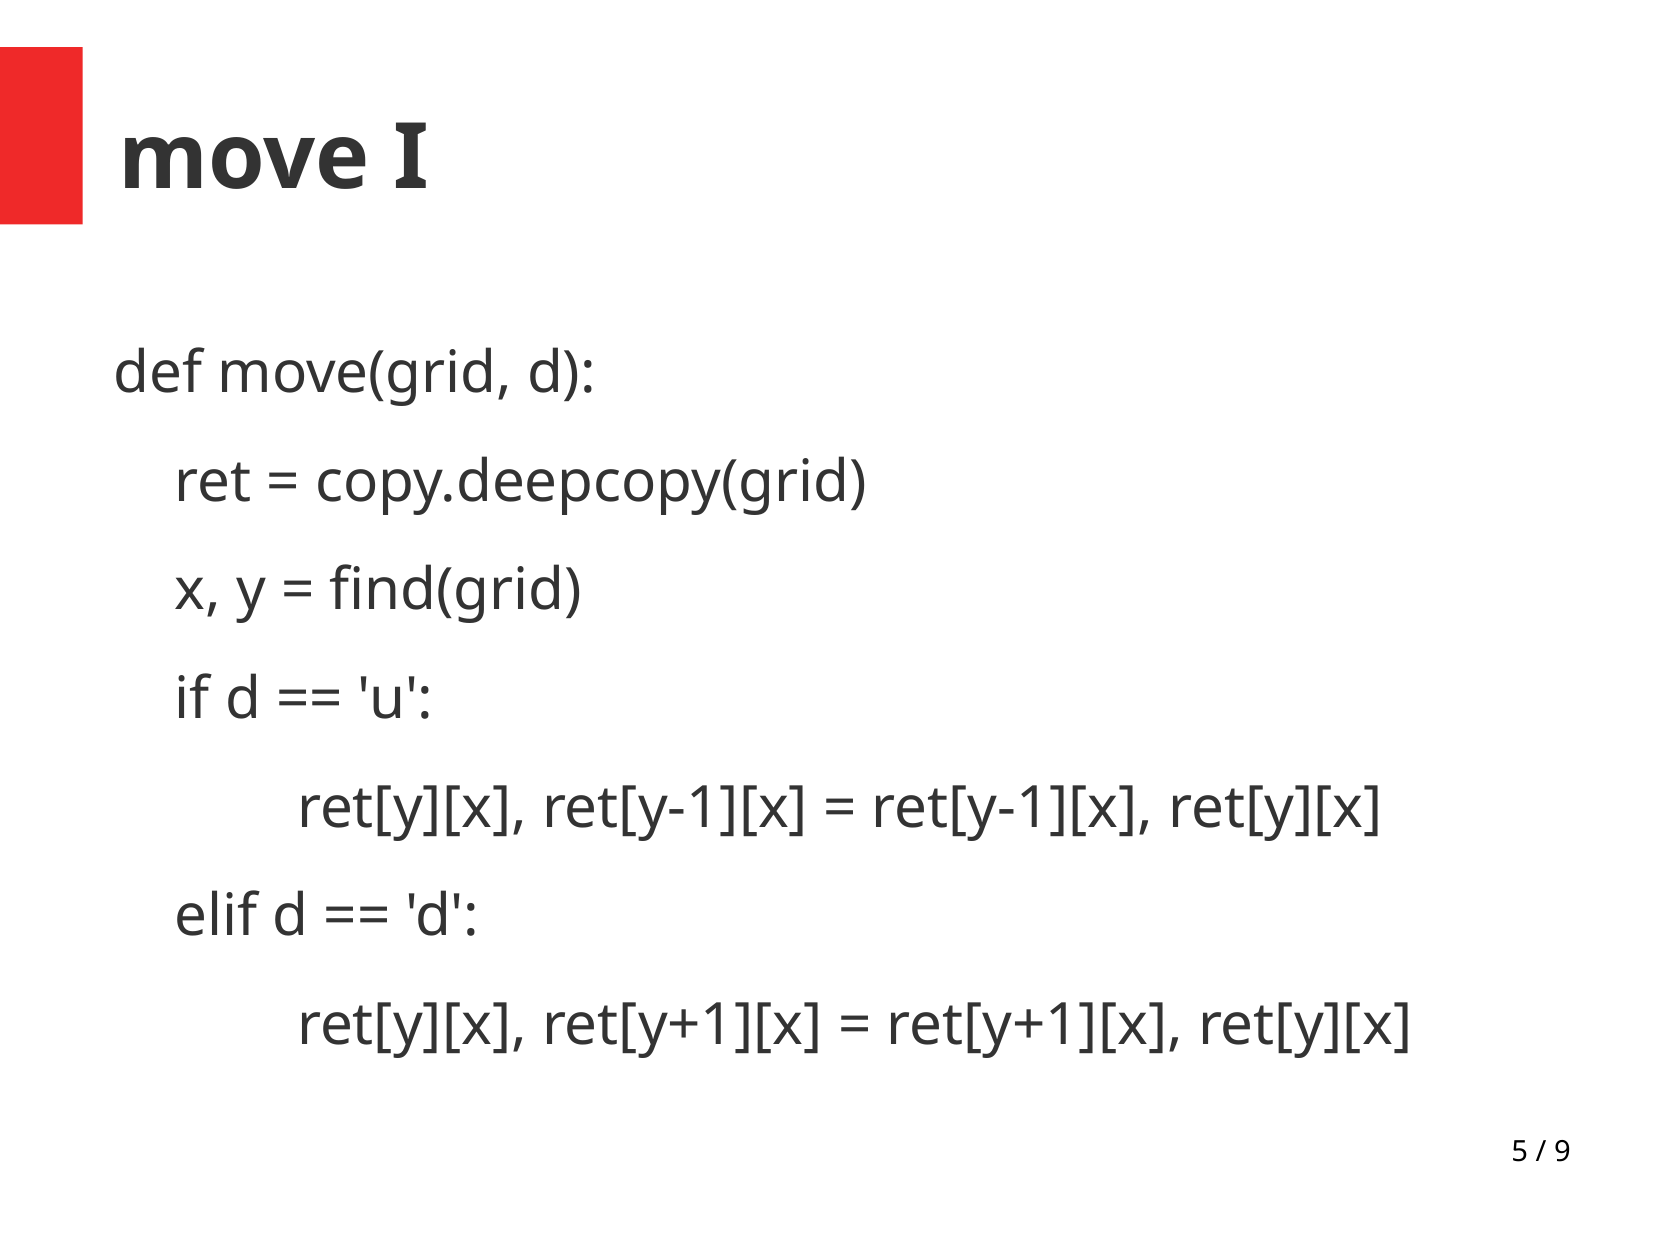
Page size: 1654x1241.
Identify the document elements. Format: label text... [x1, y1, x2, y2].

title move I [118, 49, 1571, 257]
list def move(grid, d): ret = copy.deepcopy(grid) x, y = find(grid) if d == 'u': ret[y][x], ret[y-1][x] = ret[y-1][x], ret[y][x] elif d == 'd': ret[y][x], ret[y+1][x] = ret[y+1][x], ret[y][x] [43, 330, 1651, 1050]
